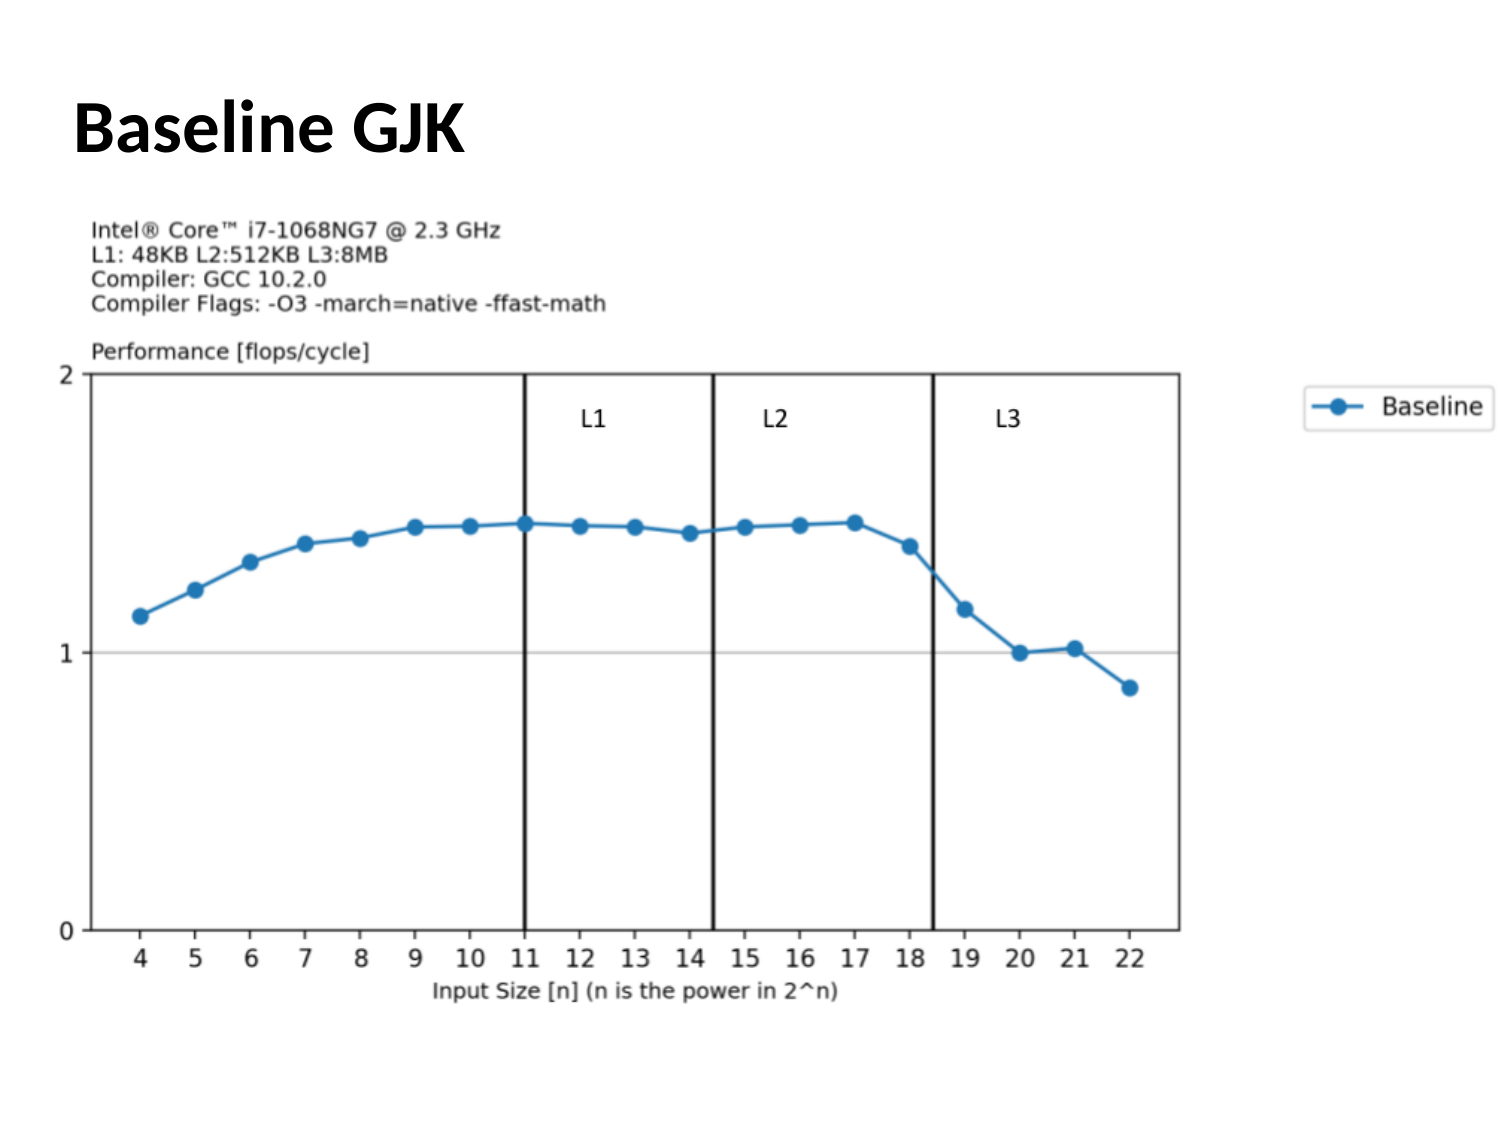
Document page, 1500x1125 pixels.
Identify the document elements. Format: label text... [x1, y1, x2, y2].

title Baseline GJK [58, 62, 1425, 187]
picture [30, 187, 1500, 1066]
